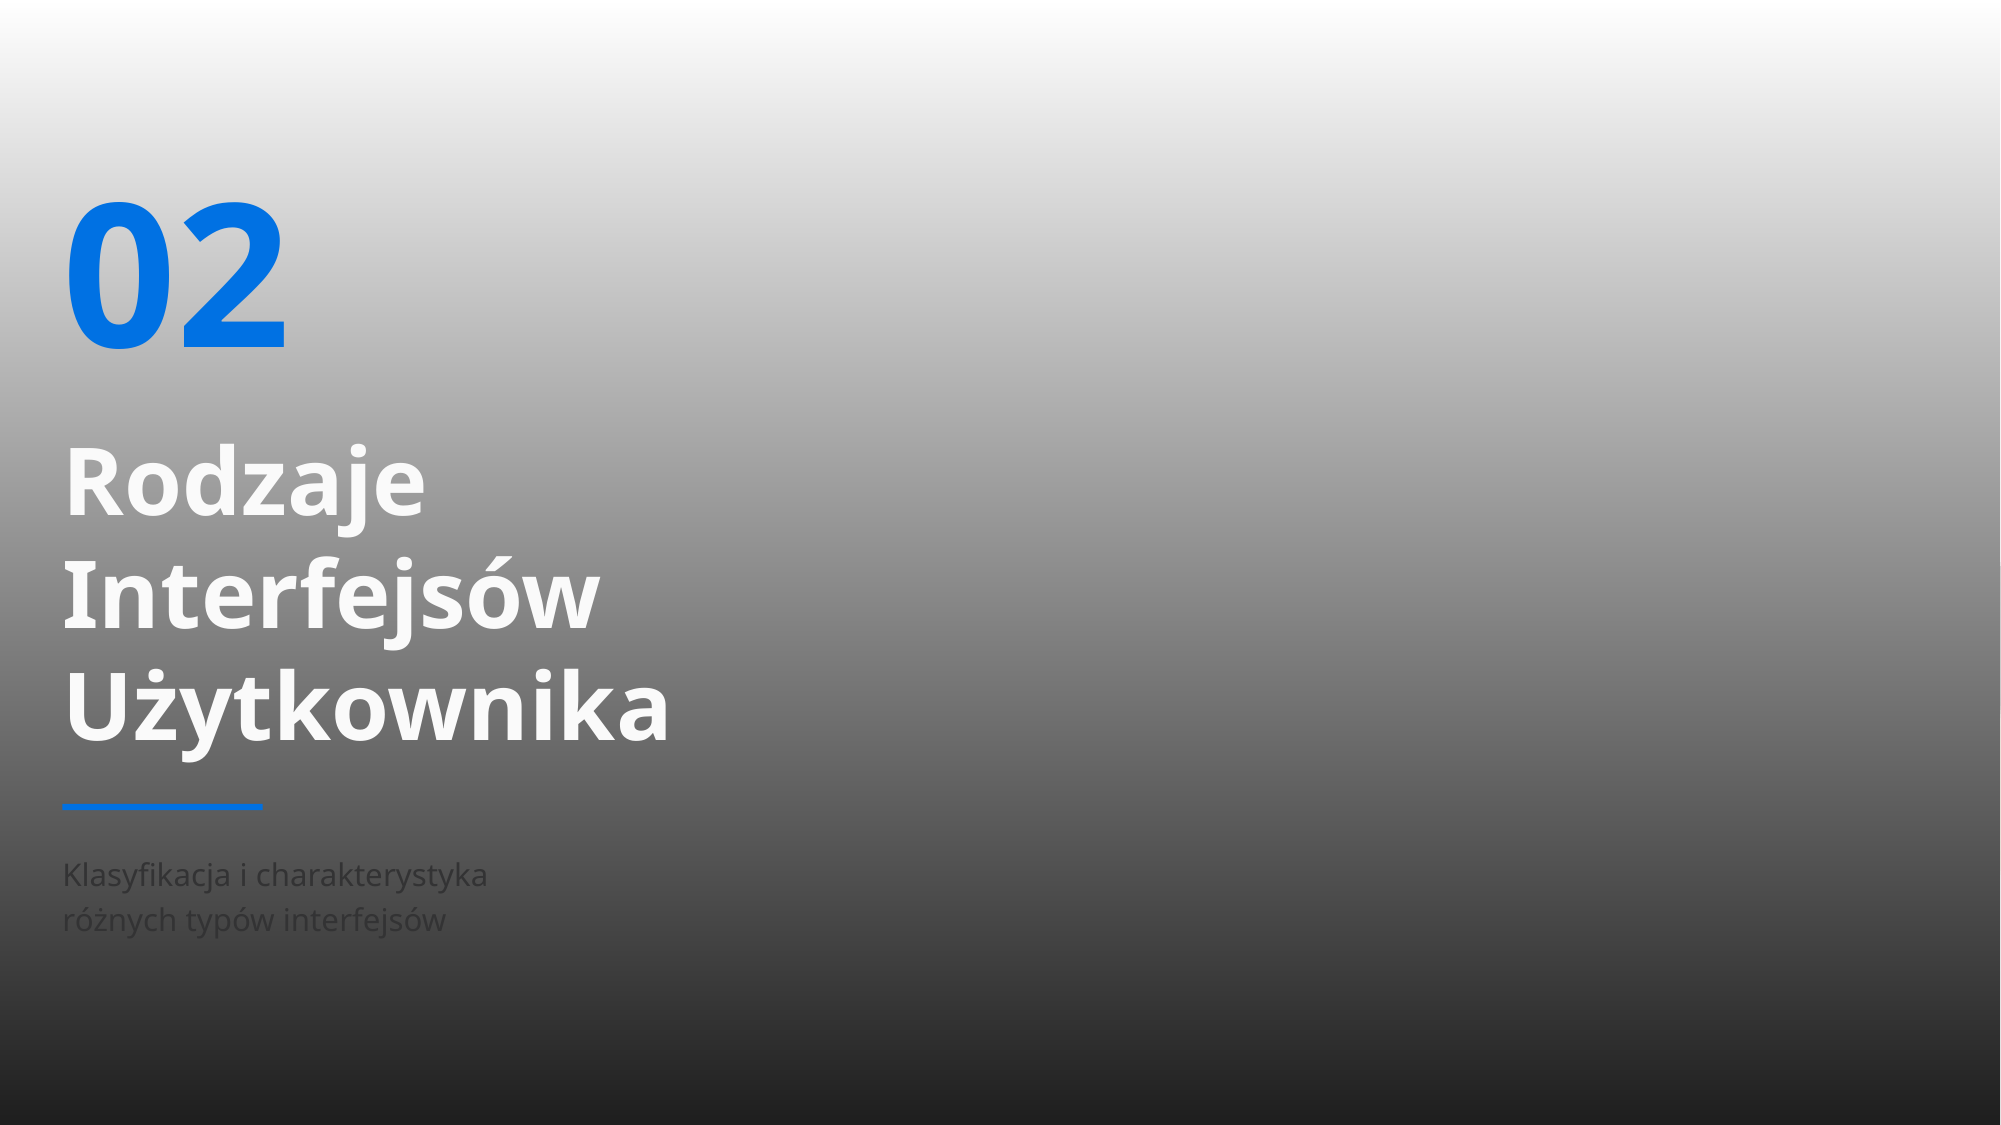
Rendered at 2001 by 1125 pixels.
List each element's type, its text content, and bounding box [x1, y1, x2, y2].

text_box 02 [62, 190, 2000, 390]
text_box [0, 0, 2000, 1125]
text_box Rodzaje Interfejsów Użytkownika [62, 415, 1984, 766]
text_box Klasyfikacja i charakterystyka różnych typów interfejsów [62, 848, 978, 935]
